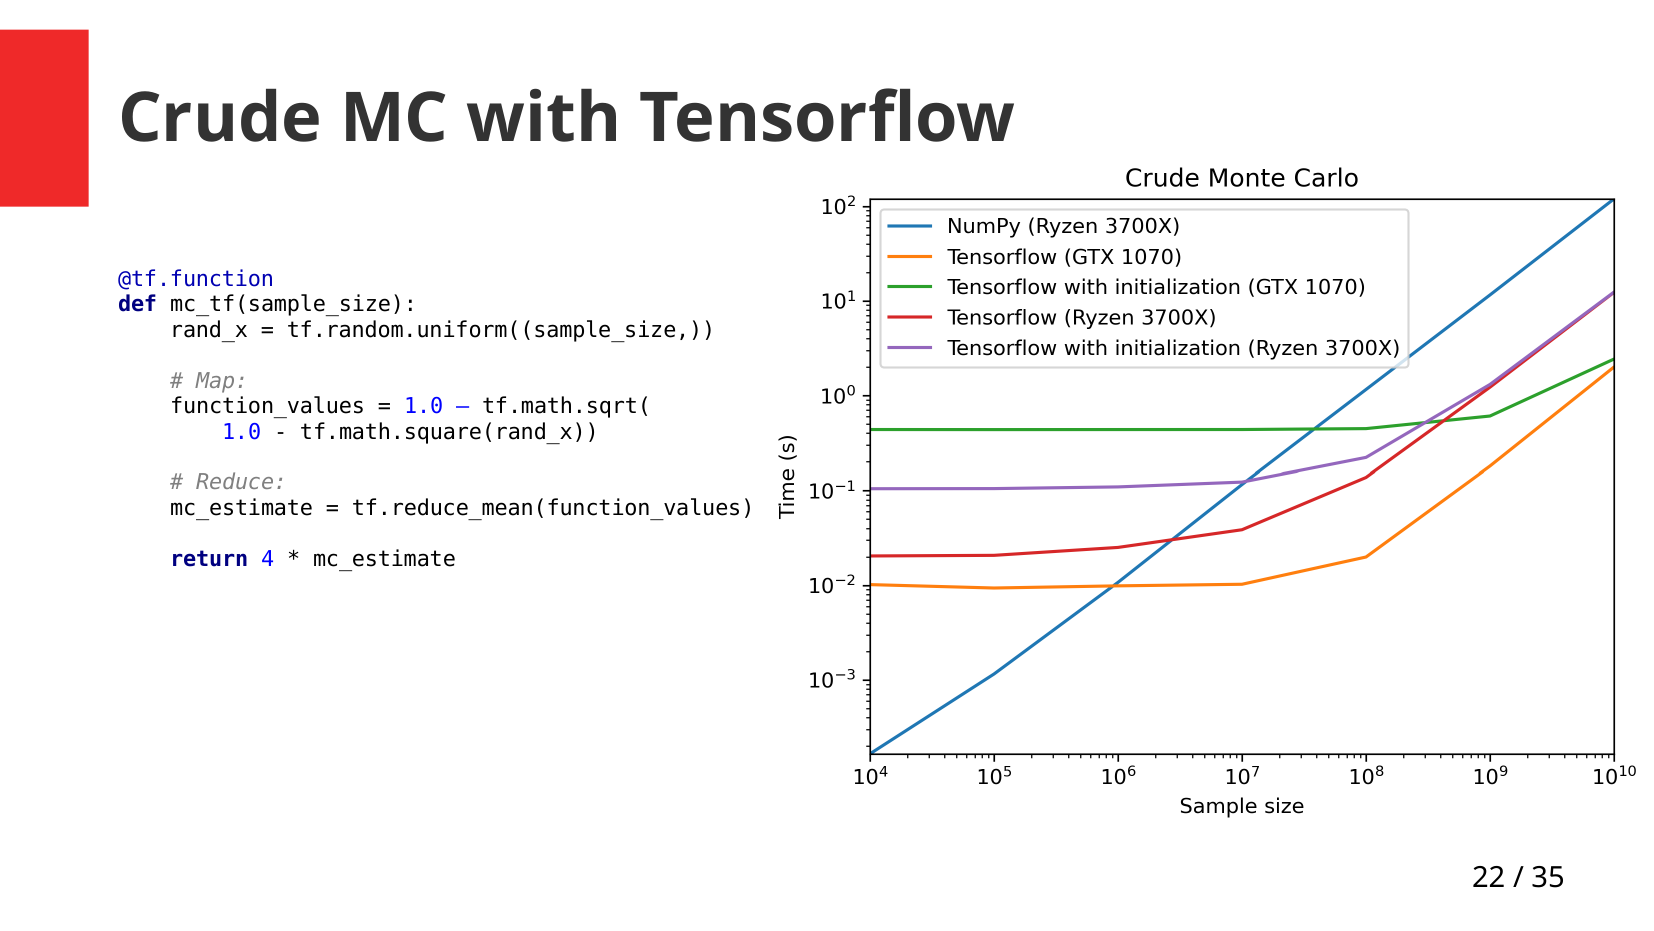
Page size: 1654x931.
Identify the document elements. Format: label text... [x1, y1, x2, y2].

picture [750, 112, 1654, 833]
list @tf.function def mc_tf(sample_size): rand_x = tf.random.uniform((sample_size,)) # Map: function_values = 1.0 – tf.math.sqrt( 1.0 - tf.math.square(rand_x)) # Reduce: mc_estimate = tf.reduce_mean(function_values) return 4 * mc_estimate [118, 265, 1536, 806]
title Crude MC with Tensorflow [118, 37, 1571, 193]
